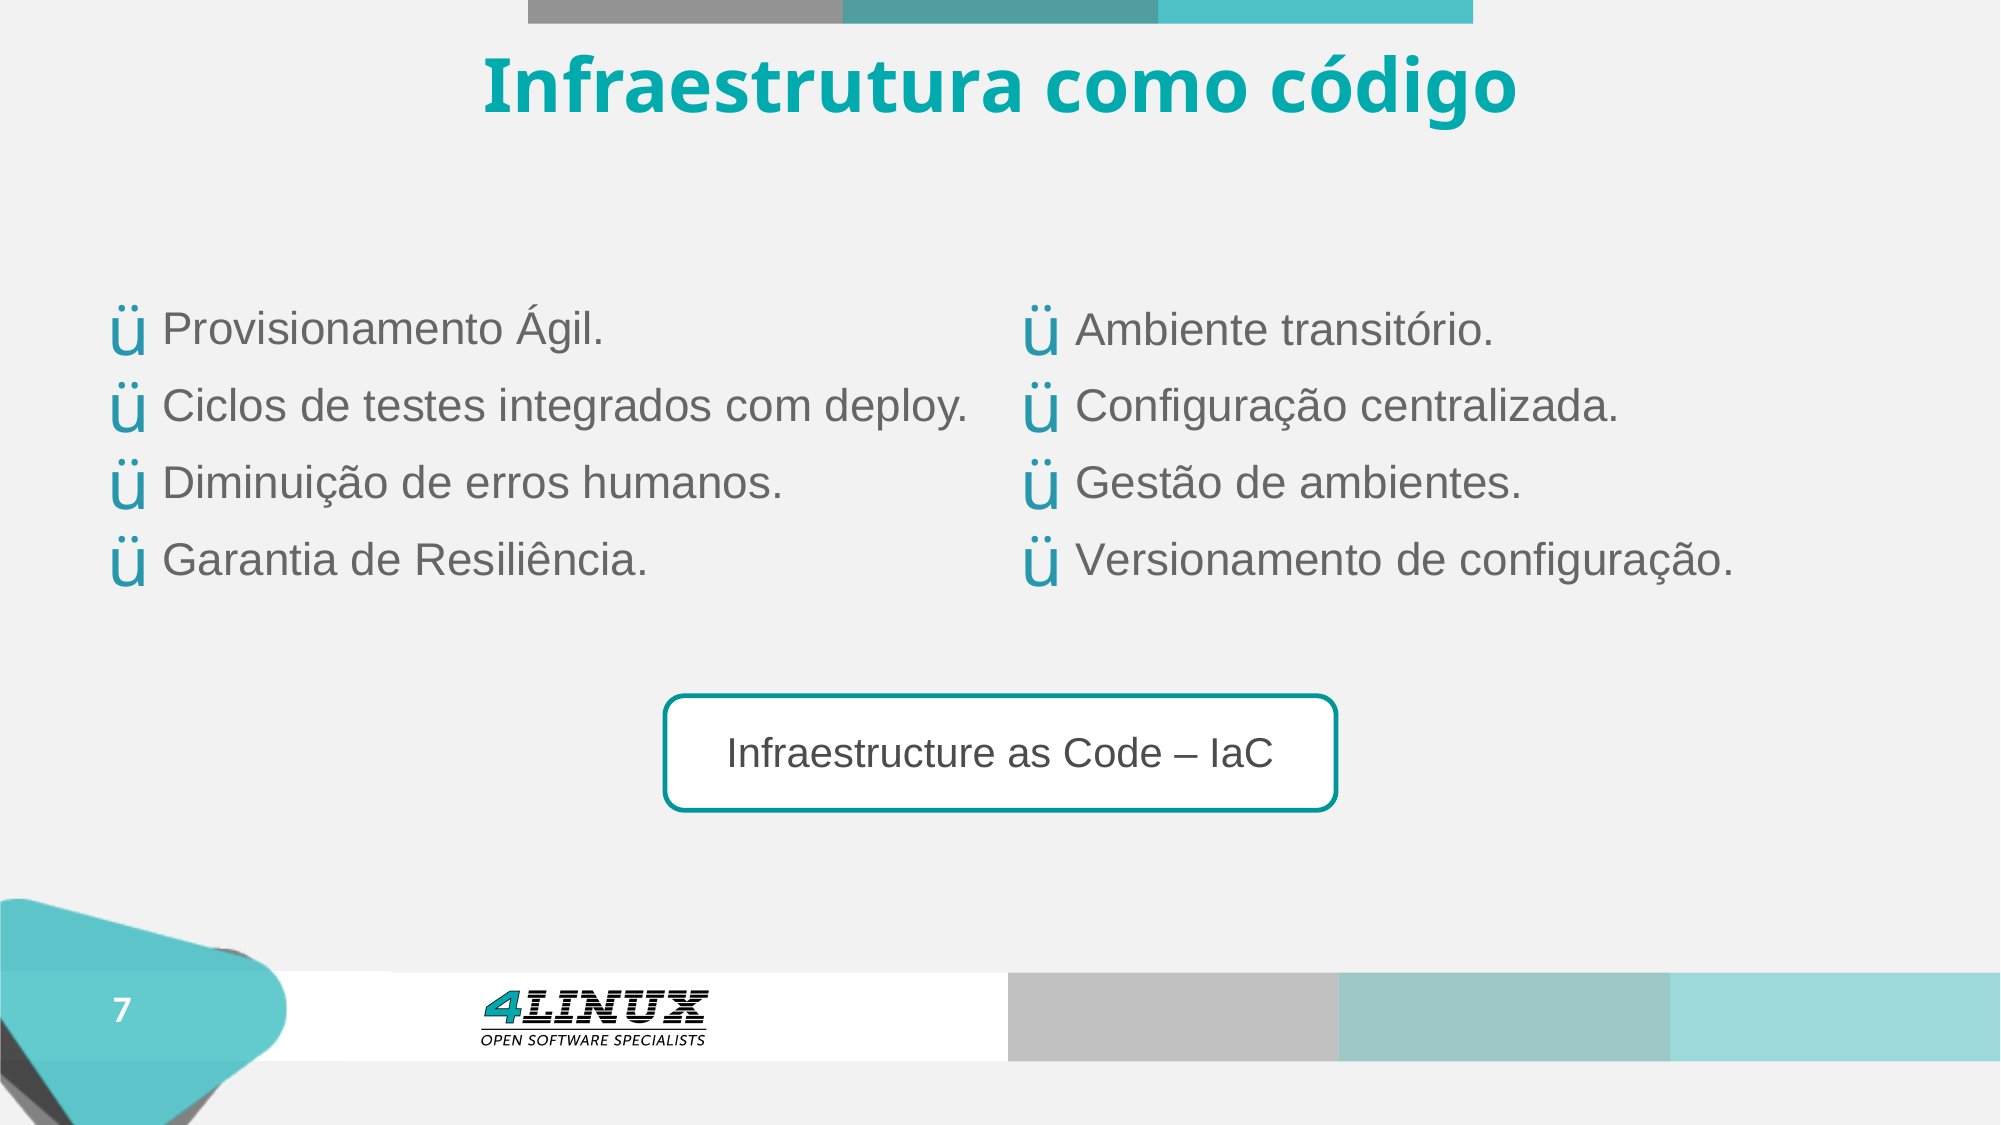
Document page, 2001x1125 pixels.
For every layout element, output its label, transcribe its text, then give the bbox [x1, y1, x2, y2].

picture [444, 961, 745, 1075]
text_box Infraestructure as Code – IaC [665, 695, 1337, 811]
text_box Ambiente transitório. Configuração centralizada. Gestão de ambientes. Versionamento de configuração. [1005, 270, 1908, 595]
text_box Provisionamento Ágil. Ciclos de testes integrados com deploy. Diminuição de erros humanos. Garantia de Resiliência. [92, 270, 1002, 595]
title Infraestrutura como código [139, 40, 1865, 146]
